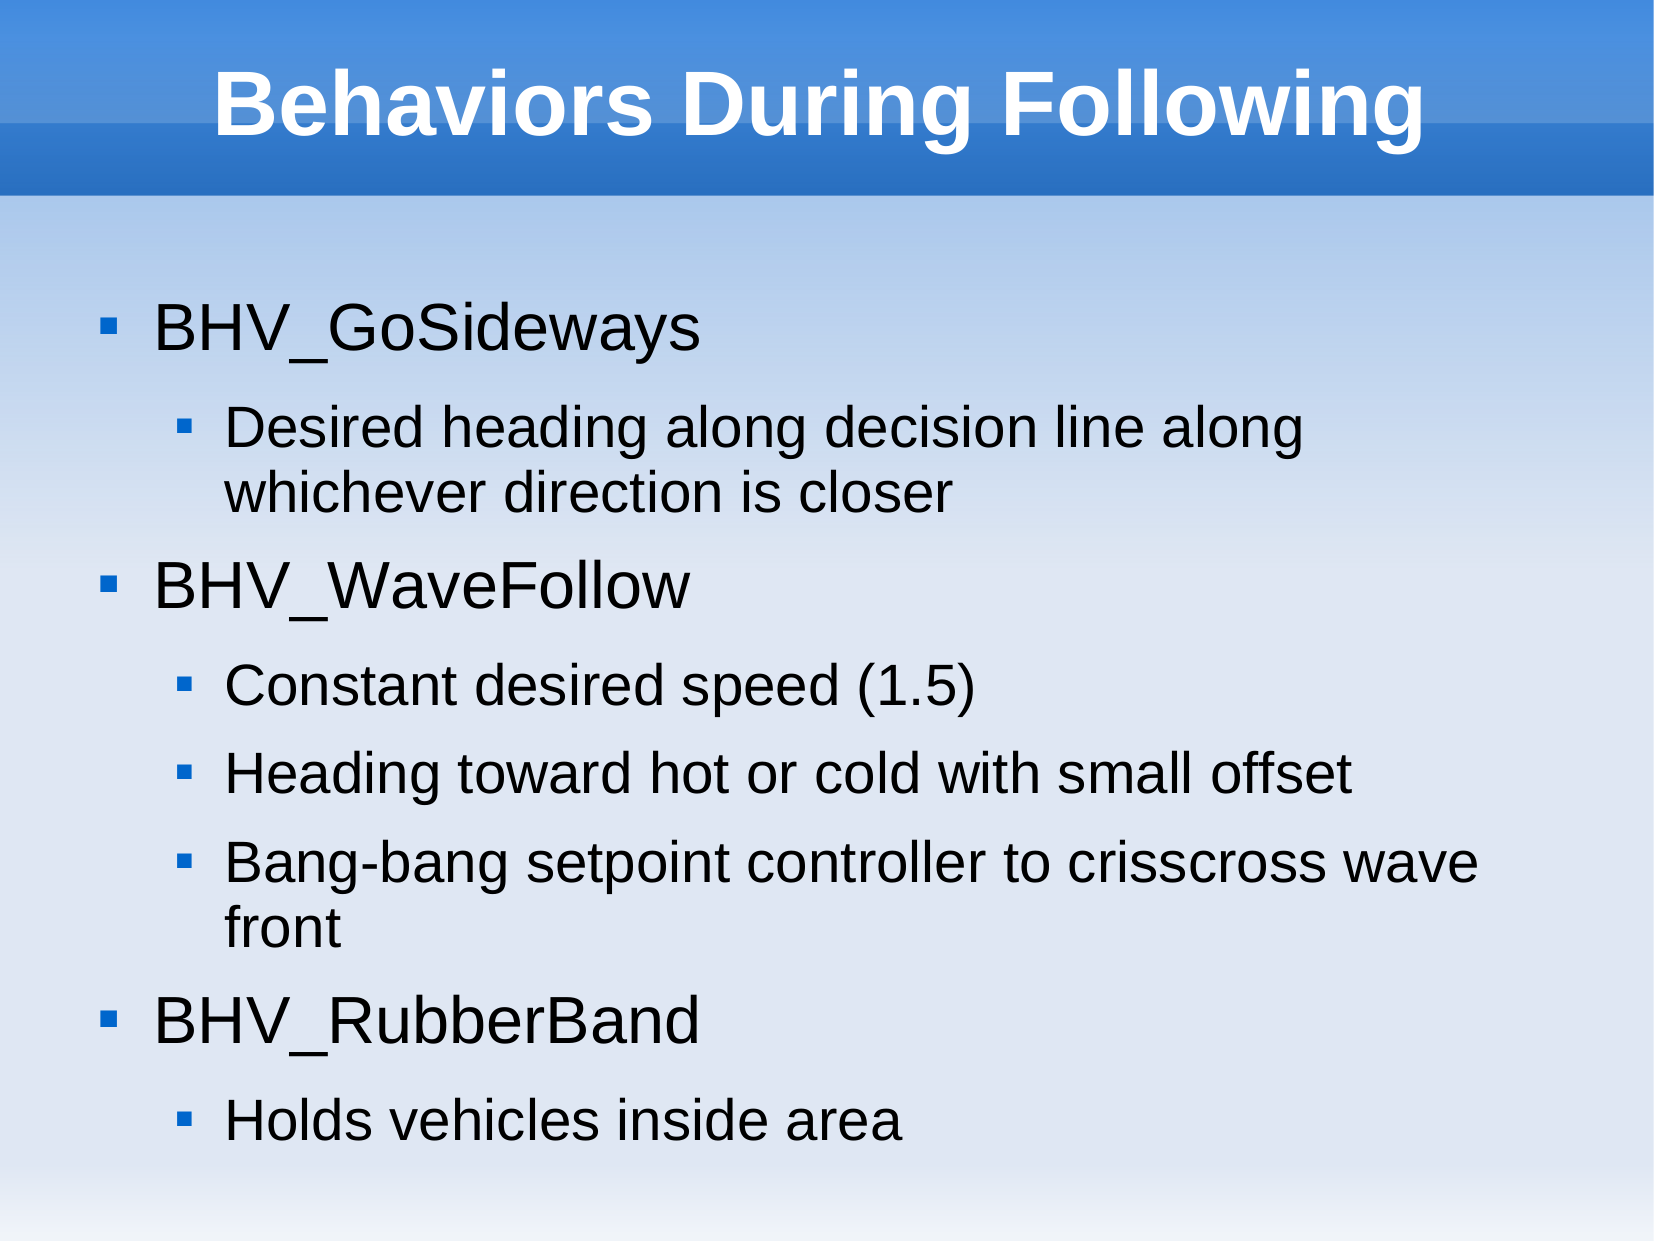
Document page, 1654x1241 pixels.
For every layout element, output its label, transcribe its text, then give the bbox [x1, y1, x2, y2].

picture [0, 0, 1654, 1241]
title Behaviors During Following [76, 0, 1565, 208]
list BHV_GoSideways Desired heading along decision line along whichever direction is closer BHV_WaveFollow Constant desired speed (1.5) Heading toward hot or cold with small offset Bang-bang setpoint controller to crisscross wave front BHV_RubberBand Holds vehicles inside area [82, 290, 1571, 1153]
